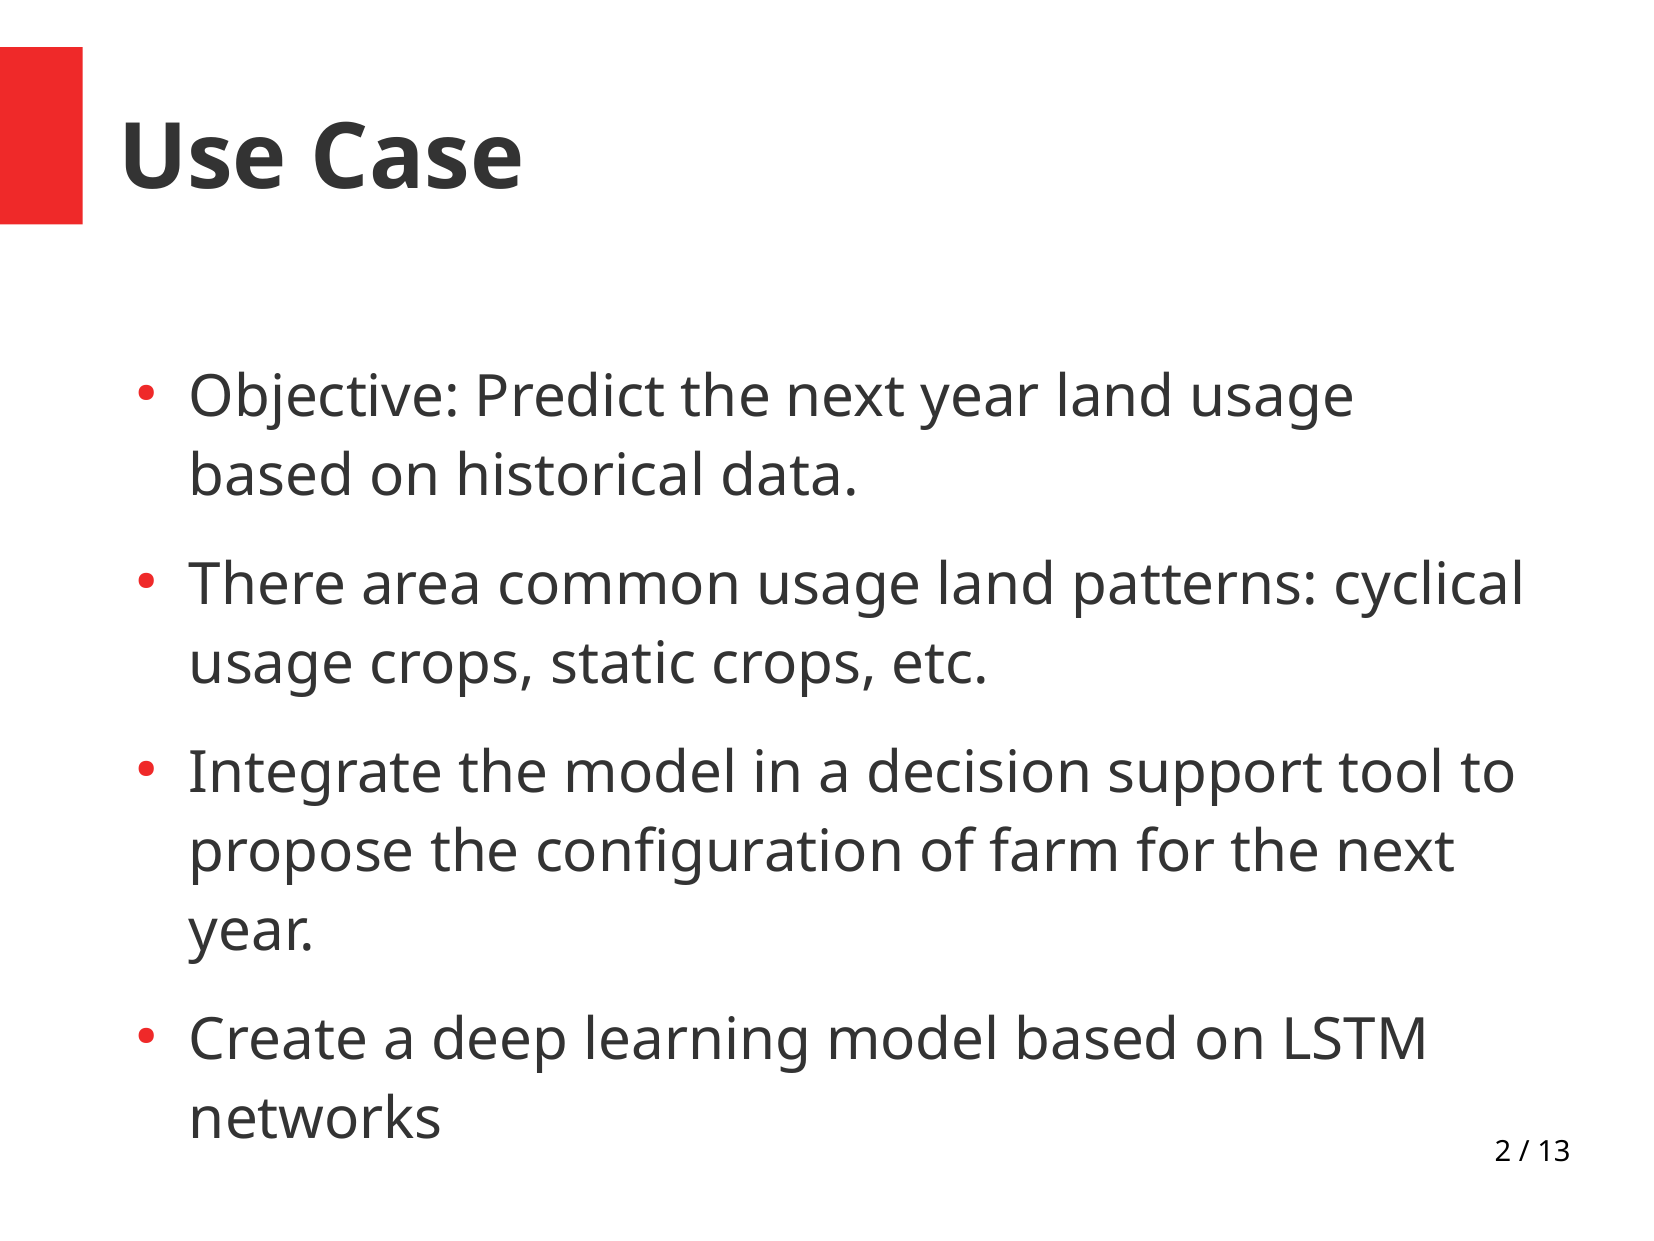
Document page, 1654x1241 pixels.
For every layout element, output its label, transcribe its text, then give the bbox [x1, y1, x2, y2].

title Use Case [118, 49, 1571, 257]
list Objective: Predict the next year land usage based on historical data. There area common usage land patterns: cyclical usage crops, static crops, etc. Integrate the model in a decision support tool to propose the configuration of farm for the next year. Create a deep learning model based on LSTM networks [118, 354, 1536, 1074]
